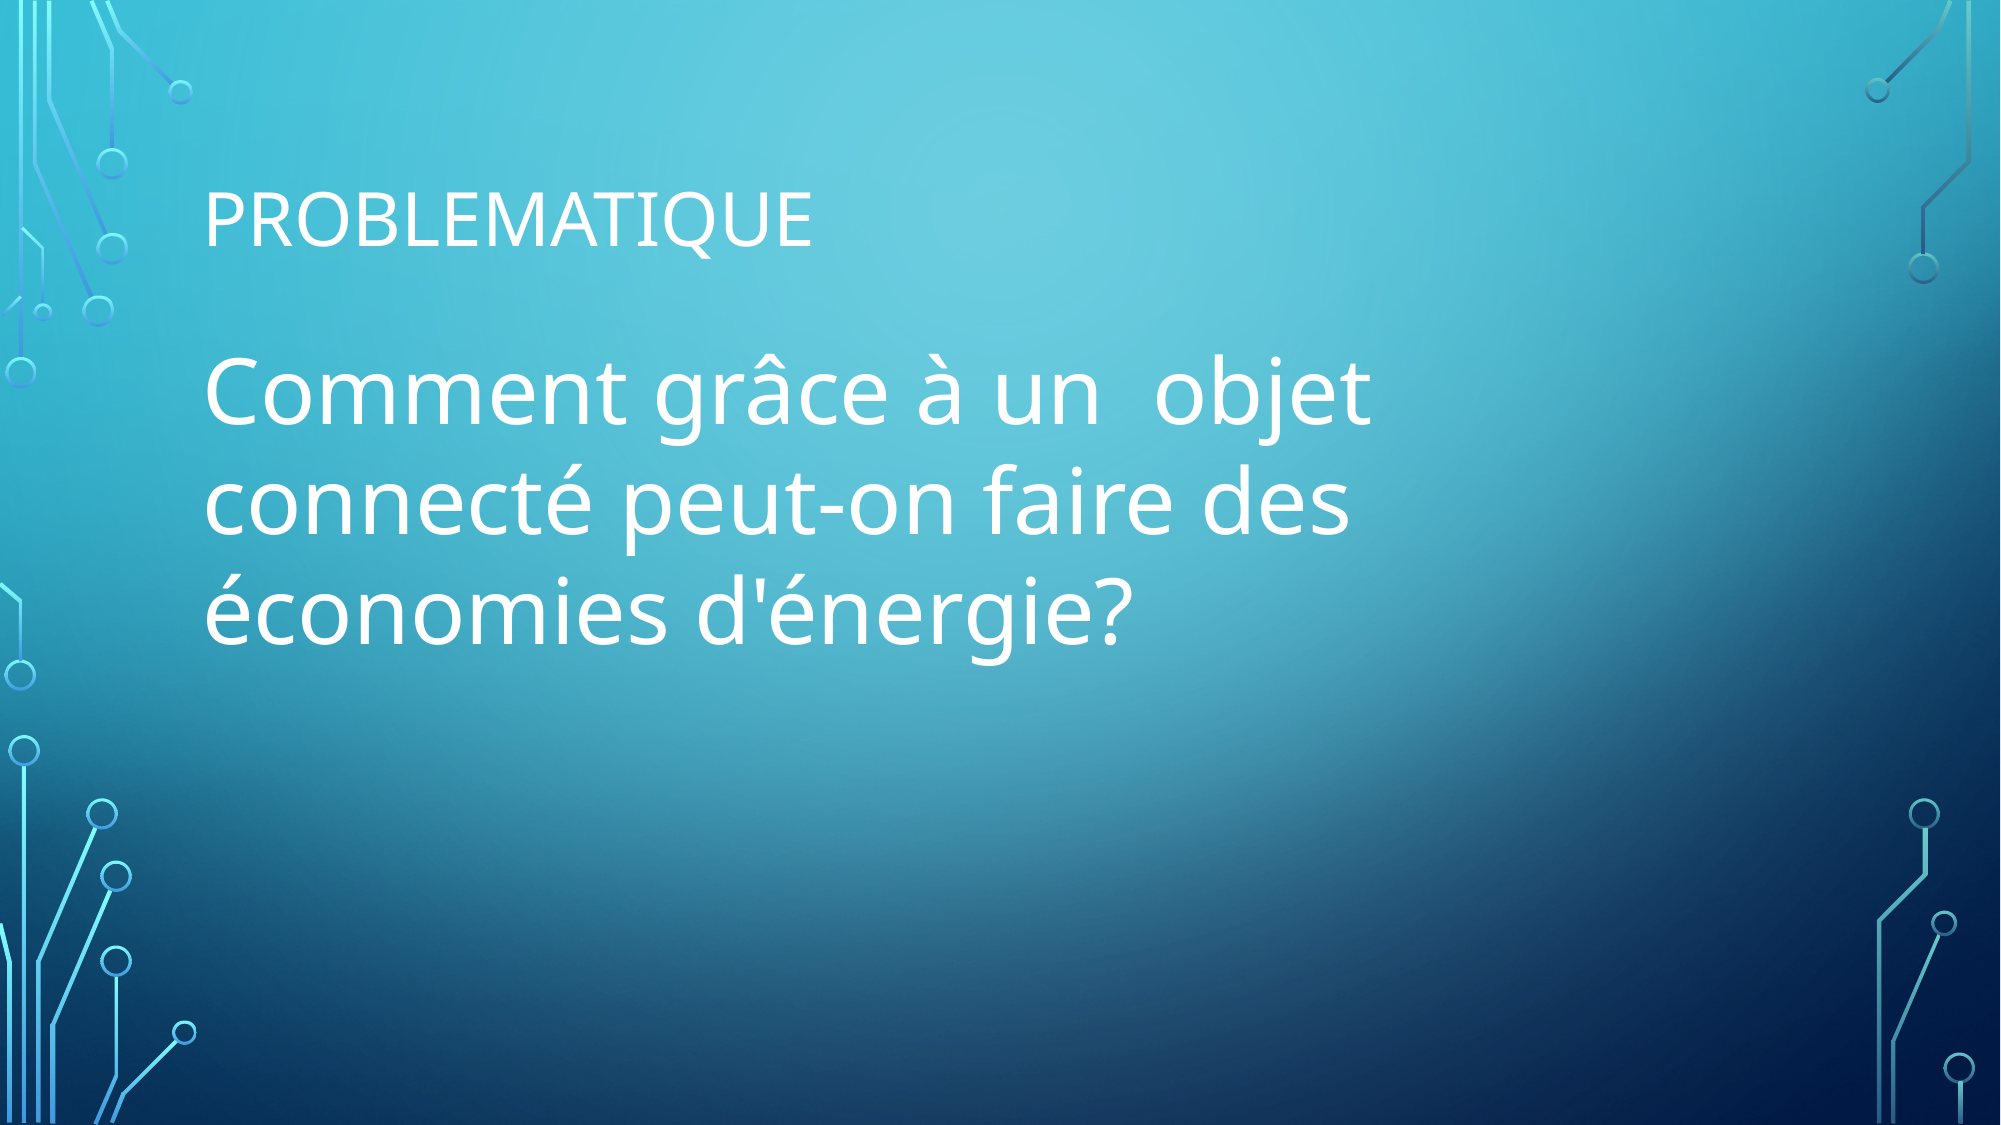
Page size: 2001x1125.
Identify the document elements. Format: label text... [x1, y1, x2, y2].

title Problematique [187, 101, 1813, 344]
text_box Comment grâce à un objet connecté peut-on faire des économies d'énergie? [187, 325, 1730, 563]
